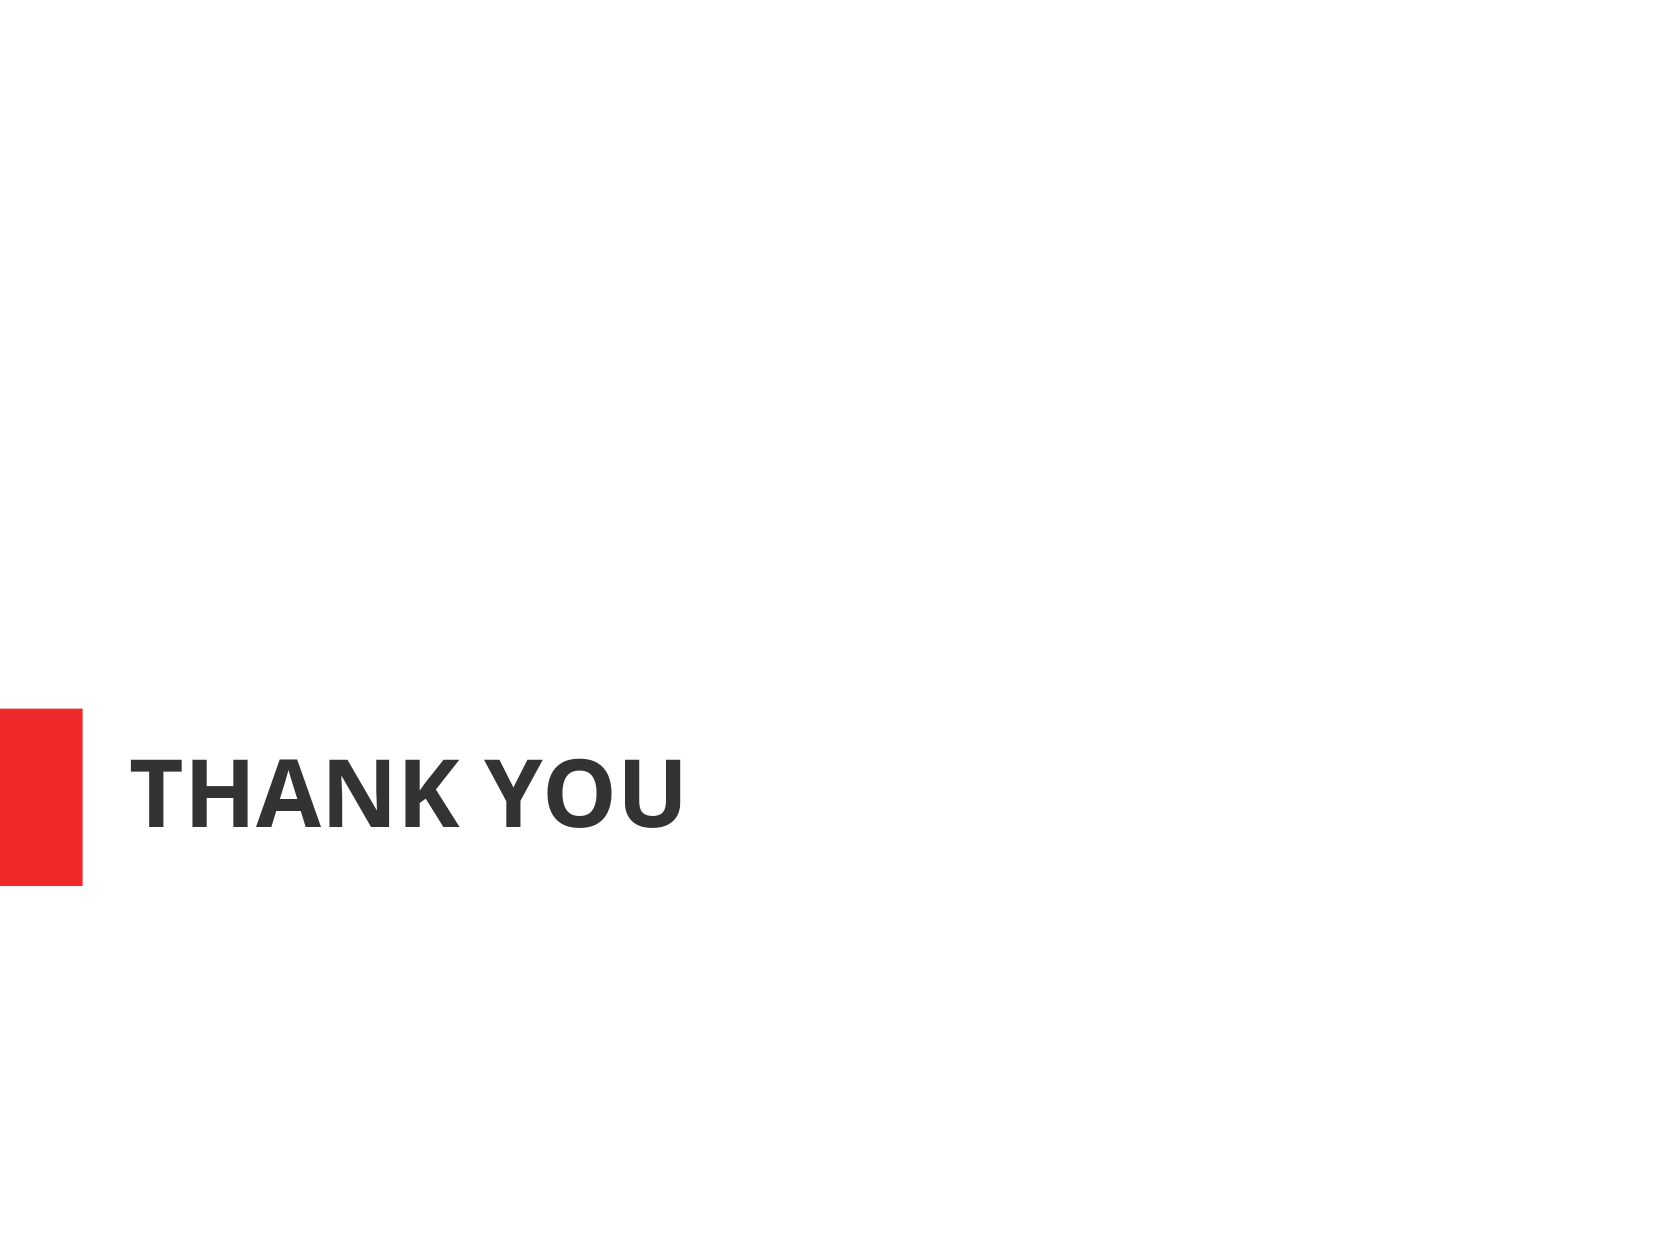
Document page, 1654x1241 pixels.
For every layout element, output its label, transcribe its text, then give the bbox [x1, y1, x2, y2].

title THANK YOU [129, 673, 1536, 910]
